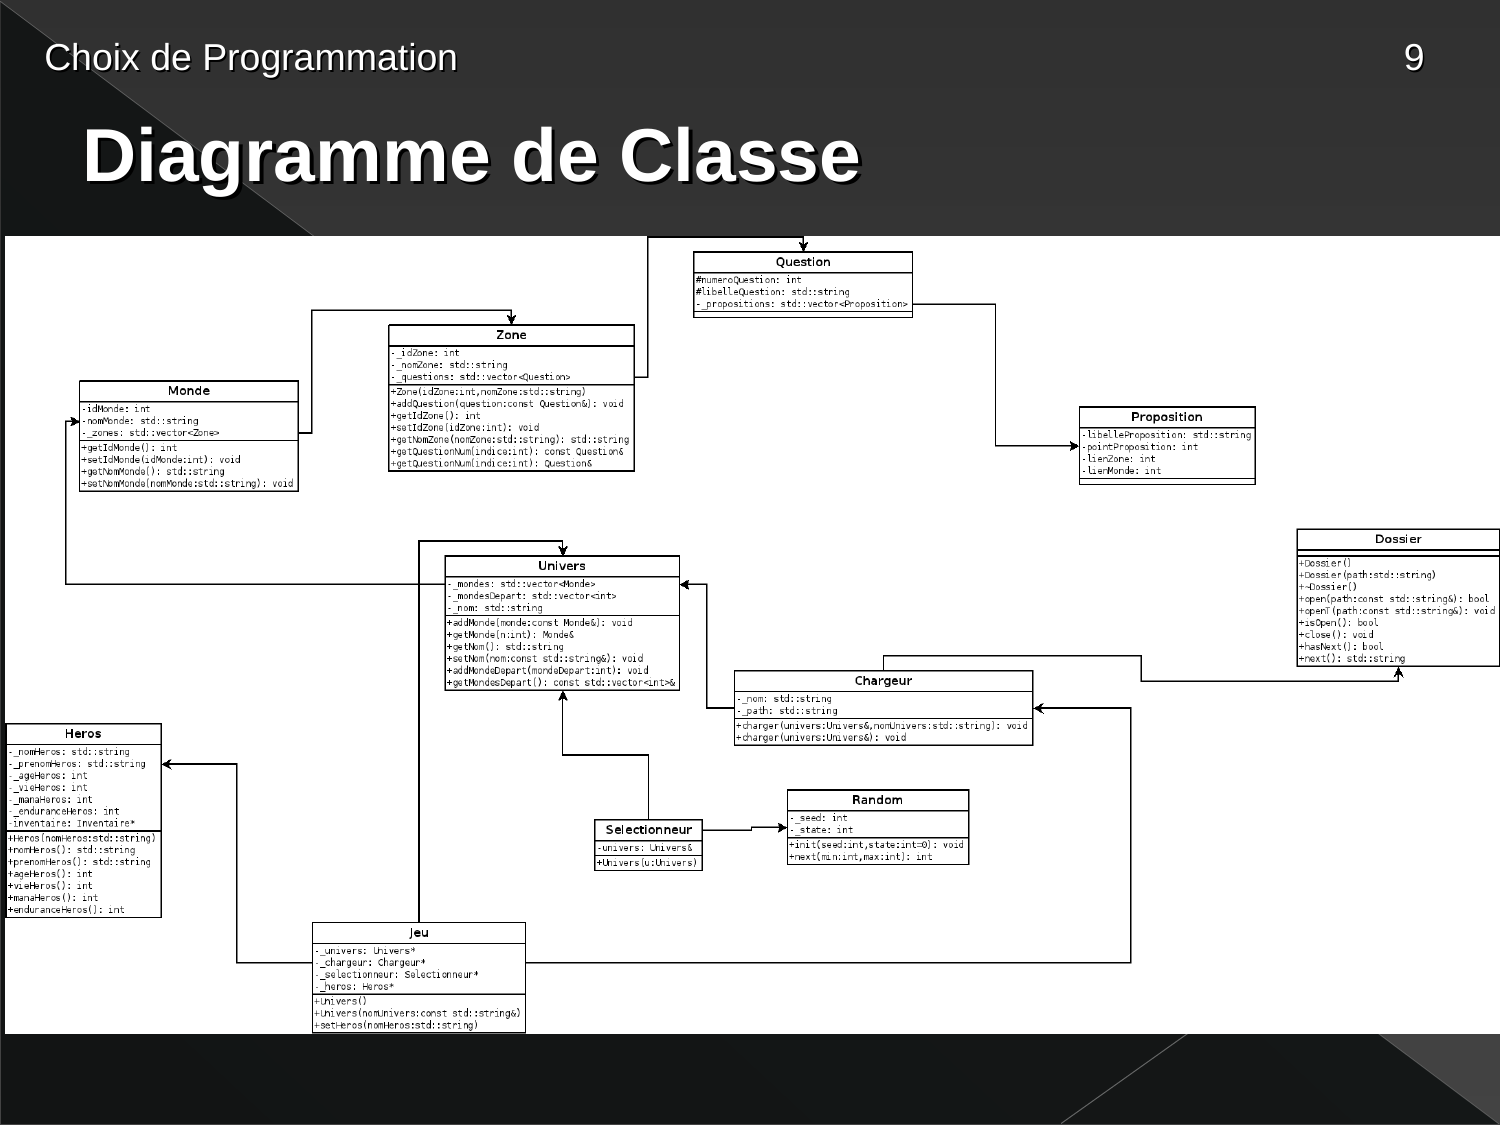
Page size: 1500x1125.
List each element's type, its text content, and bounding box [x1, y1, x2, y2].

text_box Choix de Programmation 9 [29, 29, 1447, 87]
picture [5, 236, 1500, 1034]
title Diagramme de Classe [67, 36, 1418, 236]
